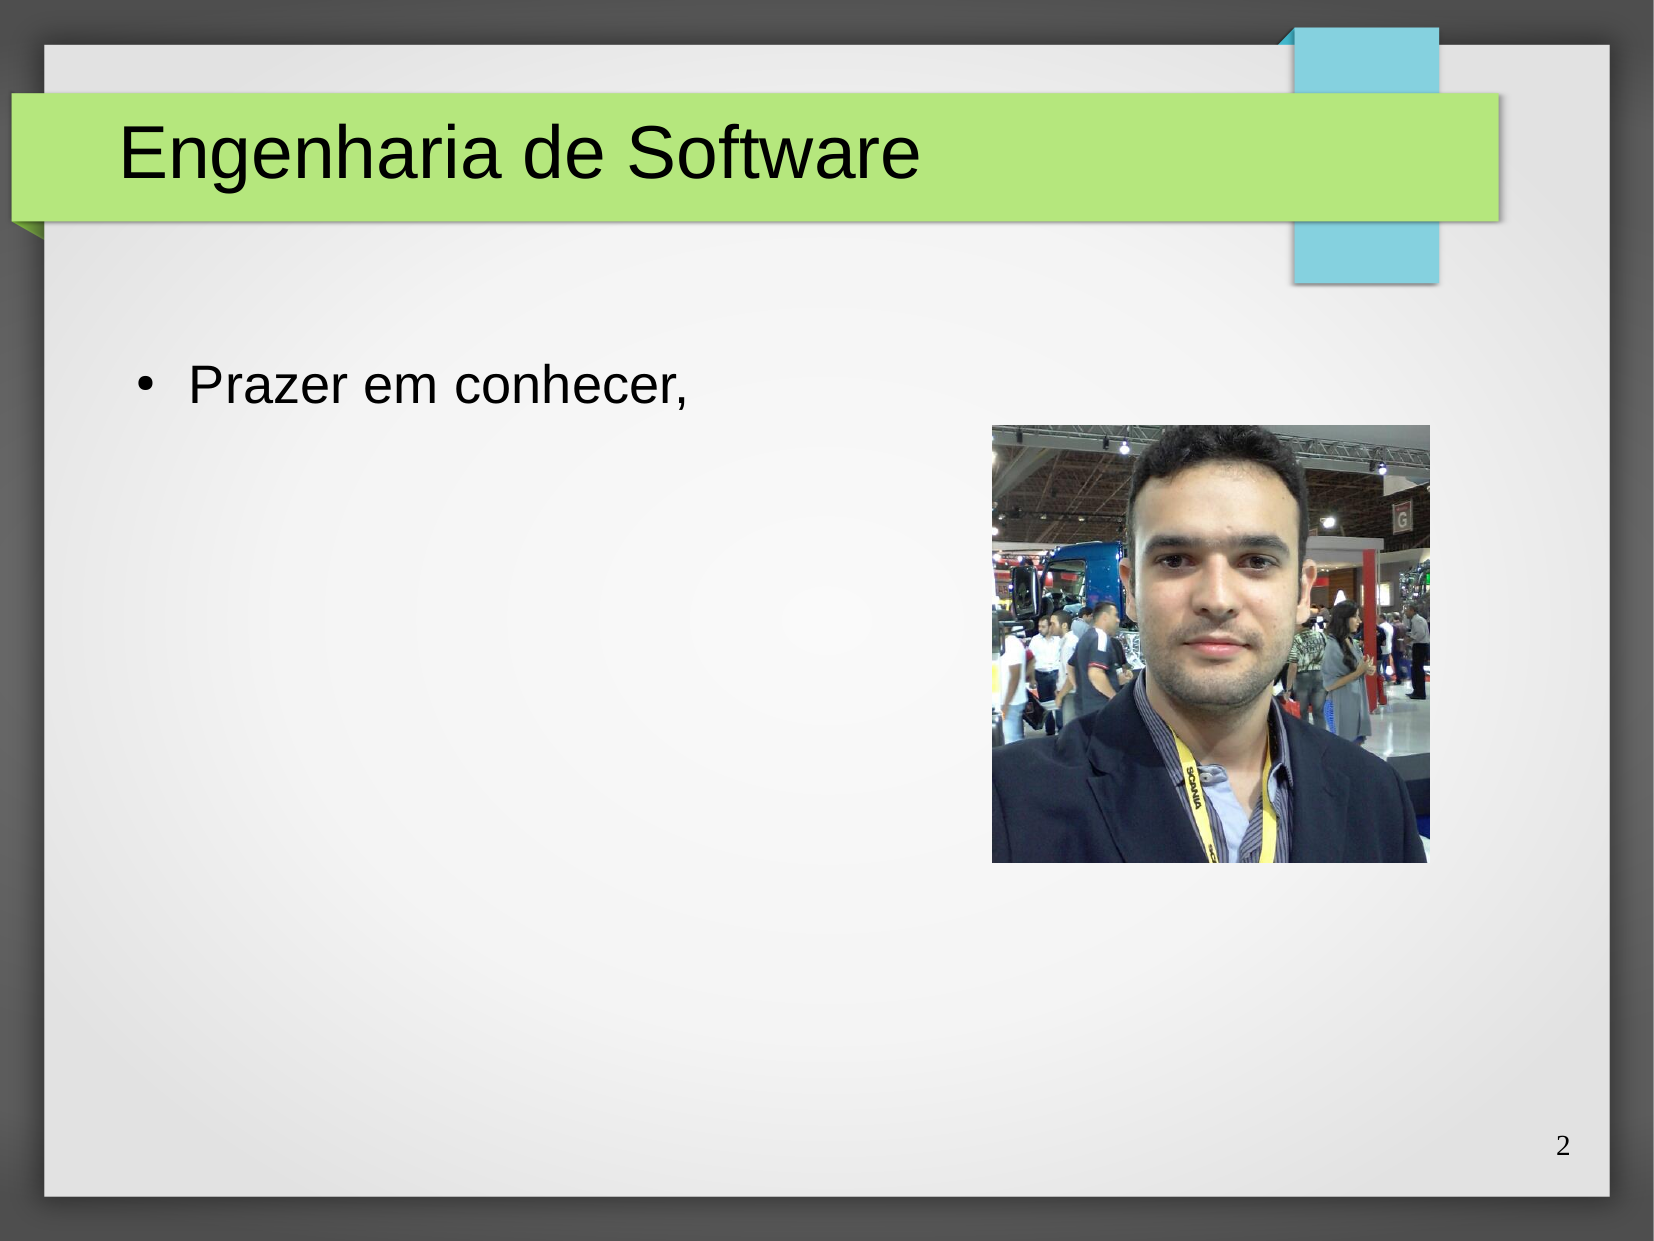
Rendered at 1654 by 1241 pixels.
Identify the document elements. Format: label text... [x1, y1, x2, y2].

title Engenharia de Software [118, 49, 1571, 257]
list Prazer em conhecer, [118, 354, 1536, 1074]
picture [0, 0, 1654, 1241]
